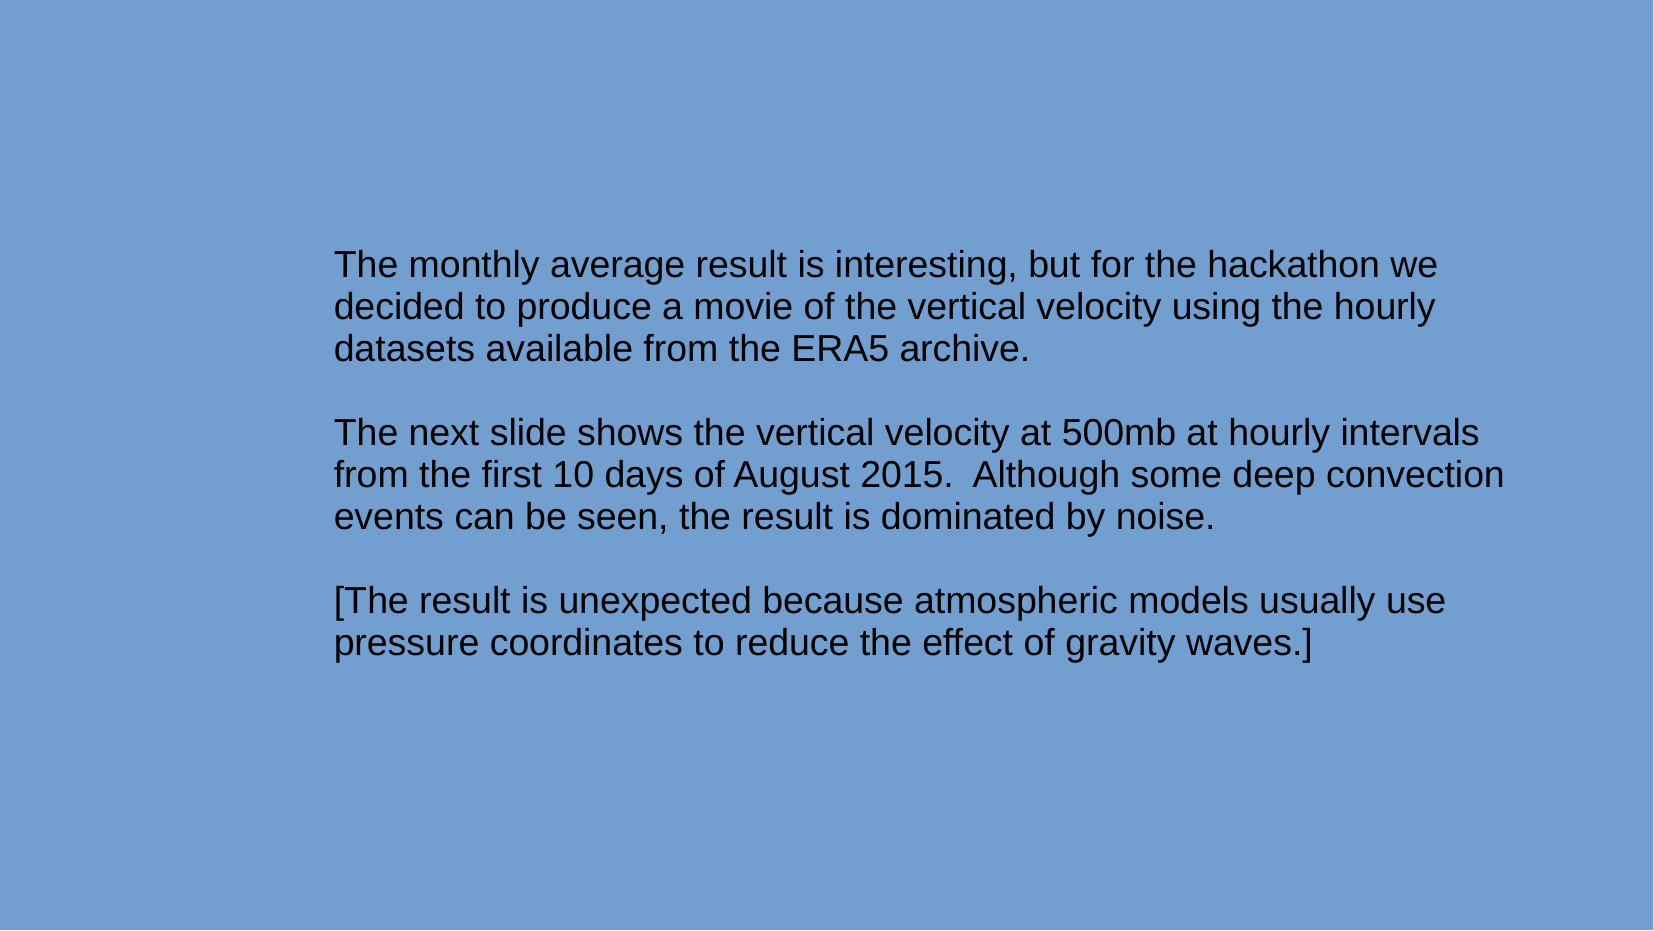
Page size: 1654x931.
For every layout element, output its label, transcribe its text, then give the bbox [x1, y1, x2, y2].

text_box The monthly average result is interesting, but for the hackathon we decided to produce a movie of the vertical velocity using the hourly datasets available from the ERA5 archive. The next slide shows the vertical velocity at 500mb at hourly intervals from the first 10 days of August 2015. Although some deep convection events can be seen, the result is dominated by noise. [The result is unexpected because atmospheric models usually use pressure coordinates to reduce the effect of gravity waves.] [318, 236, 1531, 725]
